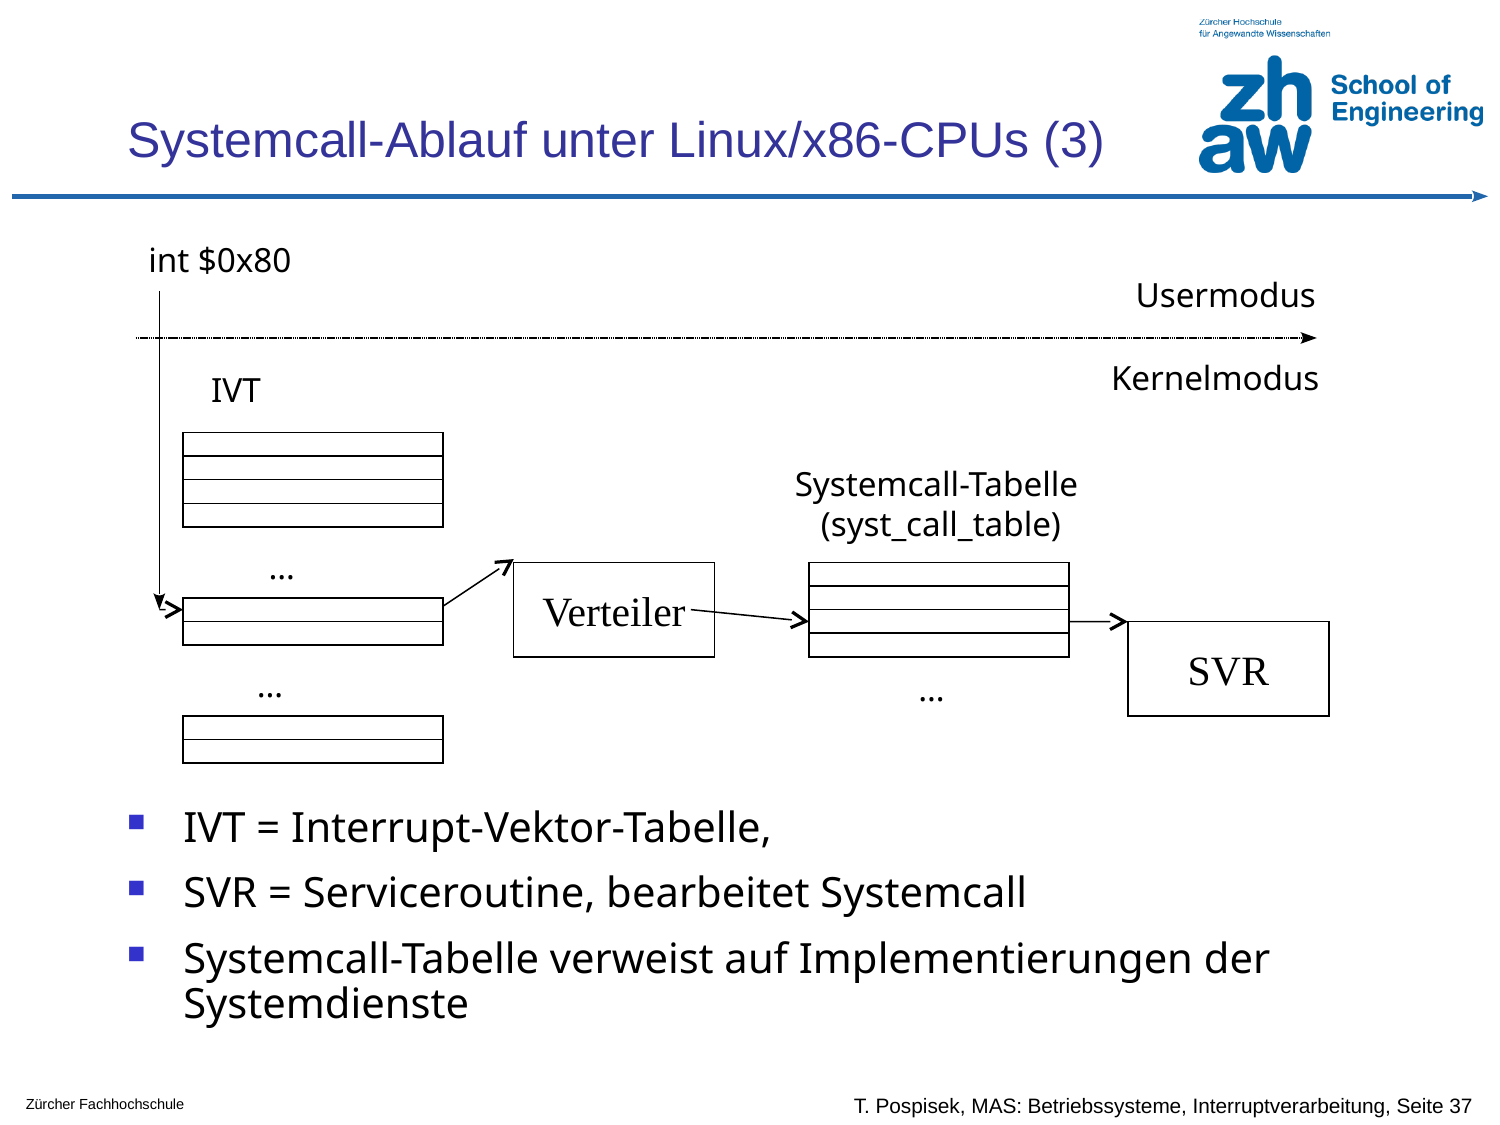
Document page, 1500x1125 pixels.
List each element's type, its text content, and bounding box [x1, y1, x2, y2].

text_box … [253, 538, 325, 594]
text_box IVT = Interrupt-Vektor-Tabelle, SVR = Serviceroutine, bearbeitet Systemcall Systemcall-Tabelle verweist auf Implementierungen der Systemdienste [112, 798, 1388, 949]
text_box Kernelmodus [1096, 349, 1335, 405]
title Systemcall-Ablauf unter Linux/x86-CPUs (3) [112, 66, 1391, 175]
text_box Systemcall-Tabelle (syst_call_table) [780, 456, 1103, 551]
text_box … [903, 660, 975, 716]
text_box [183, 716, 443, 764]
text_box [809, 562, 1069, 657]
picture [1199, 19, 1483, 173]
text_box [183, 432, 443, 528]
text_box Usermodus [1120, 267, 1332, 322]
text_box SVR [1127, 621, 1329, 717]
text_box … [242, 656, 313, 712]
text_box Verteiler [513, 562, 715, 657]
text_box int $0x80 [133, 231, 307, 287]
text_box IVT [196, 361, 276, 417]
text_box [183, 597, 443, 646]
